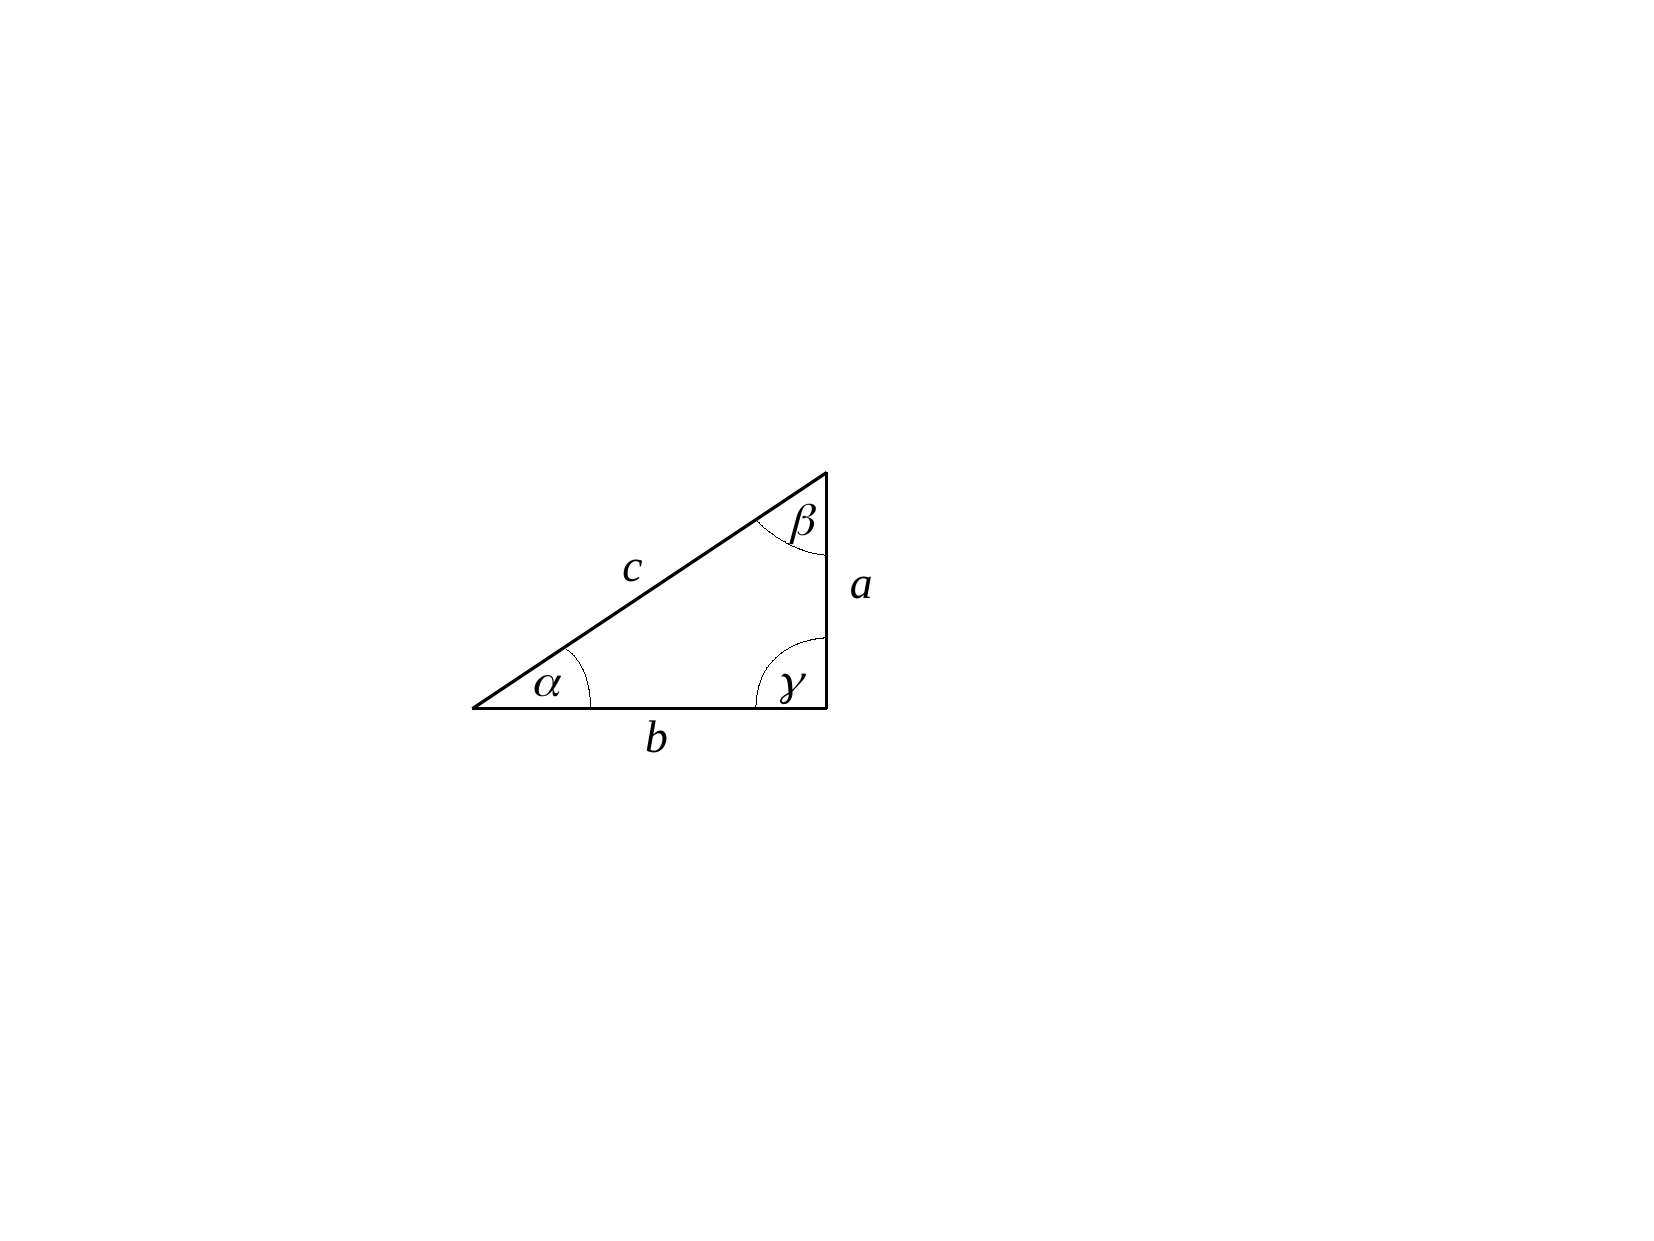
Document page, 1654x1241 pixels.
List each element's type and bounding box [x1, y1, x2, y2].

chart [842, 557, 880, 609]
chart [524, 673, 567, 700]
chart [639, 711, 676, 762]
chart [767, 671, 810, 707]
chart [783, 503, 821, 549]
chart [615, 540, 650, 591]
